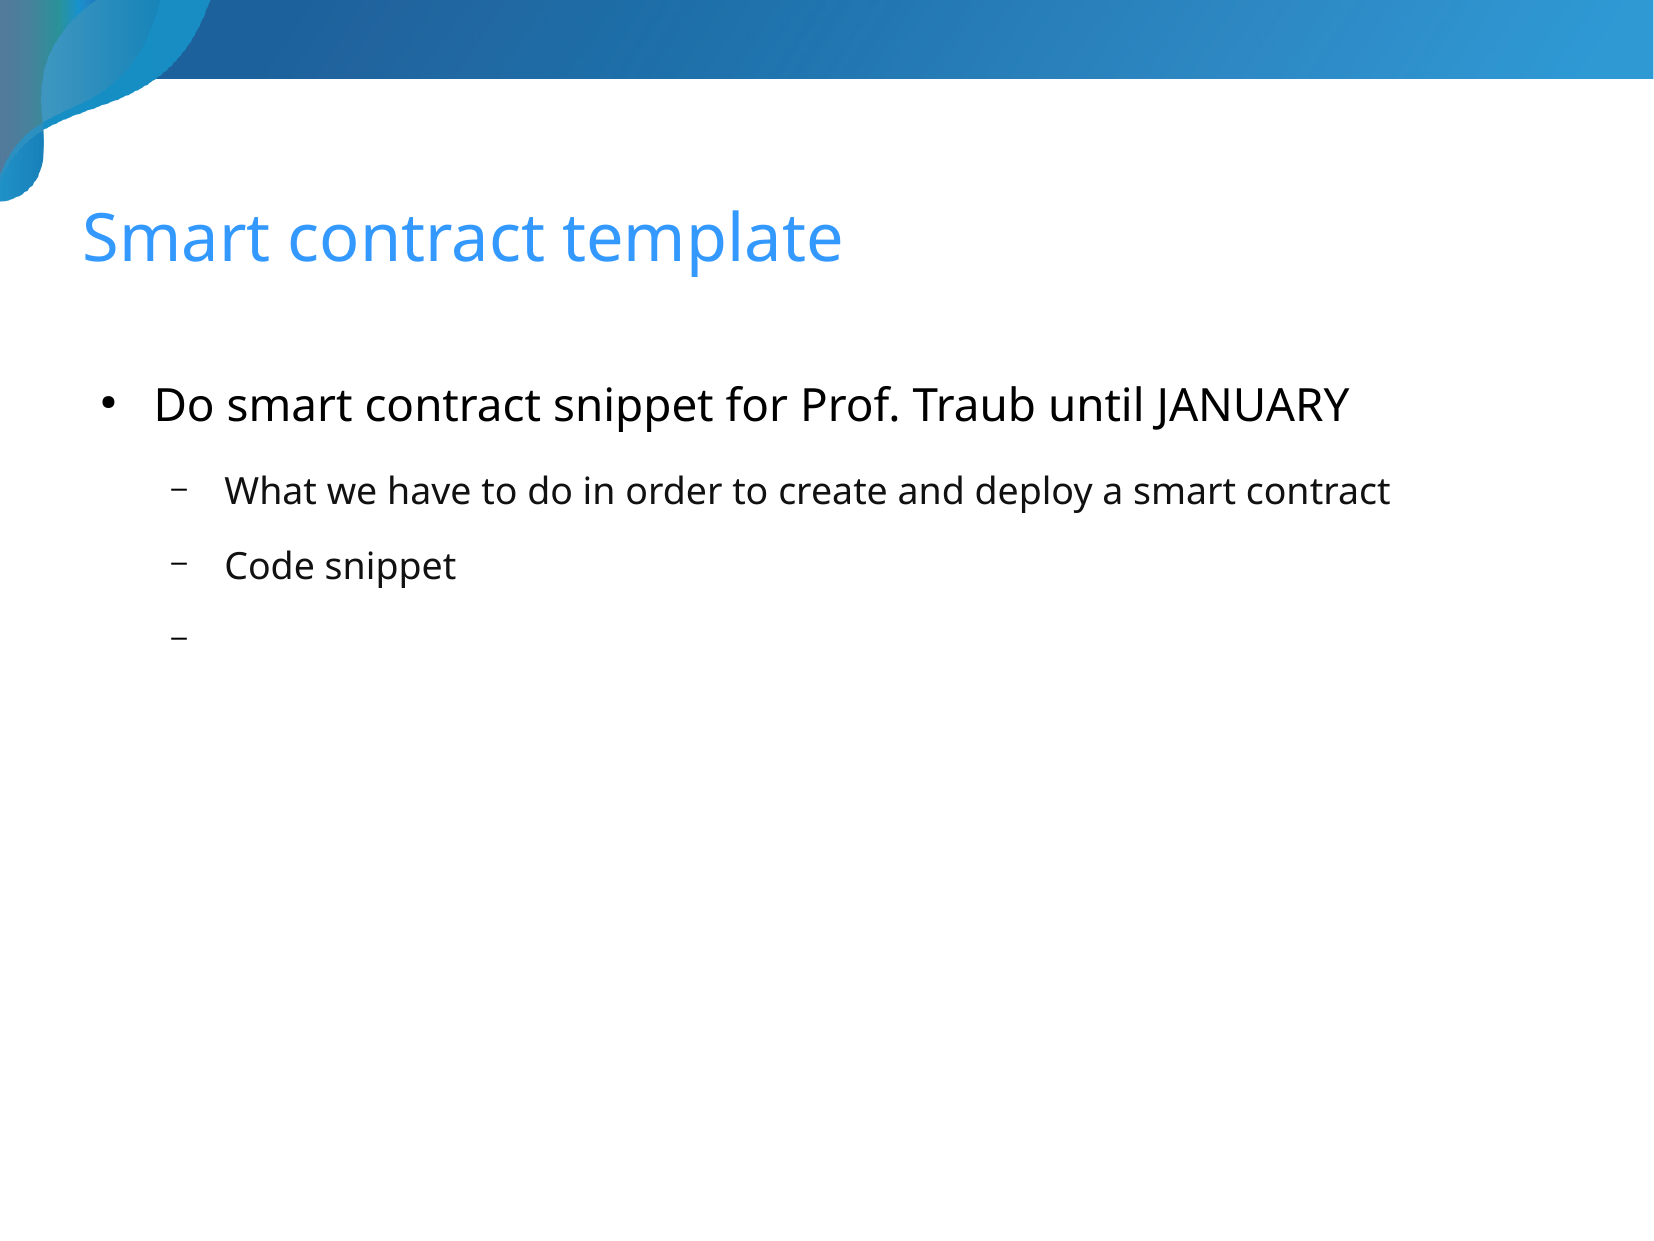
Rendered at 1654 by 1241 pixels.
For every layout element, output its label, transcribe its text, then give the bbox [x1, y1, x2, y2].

title Smart contract template [82, 132, 1571, 340]
list Do smart contract snippet for Prof. Traub until JANUARY What we have to do in order to create and deploy a smart contract Code snippet [82, 372, 1576, 1093]
picture [0, 0, 1654, 1241]
